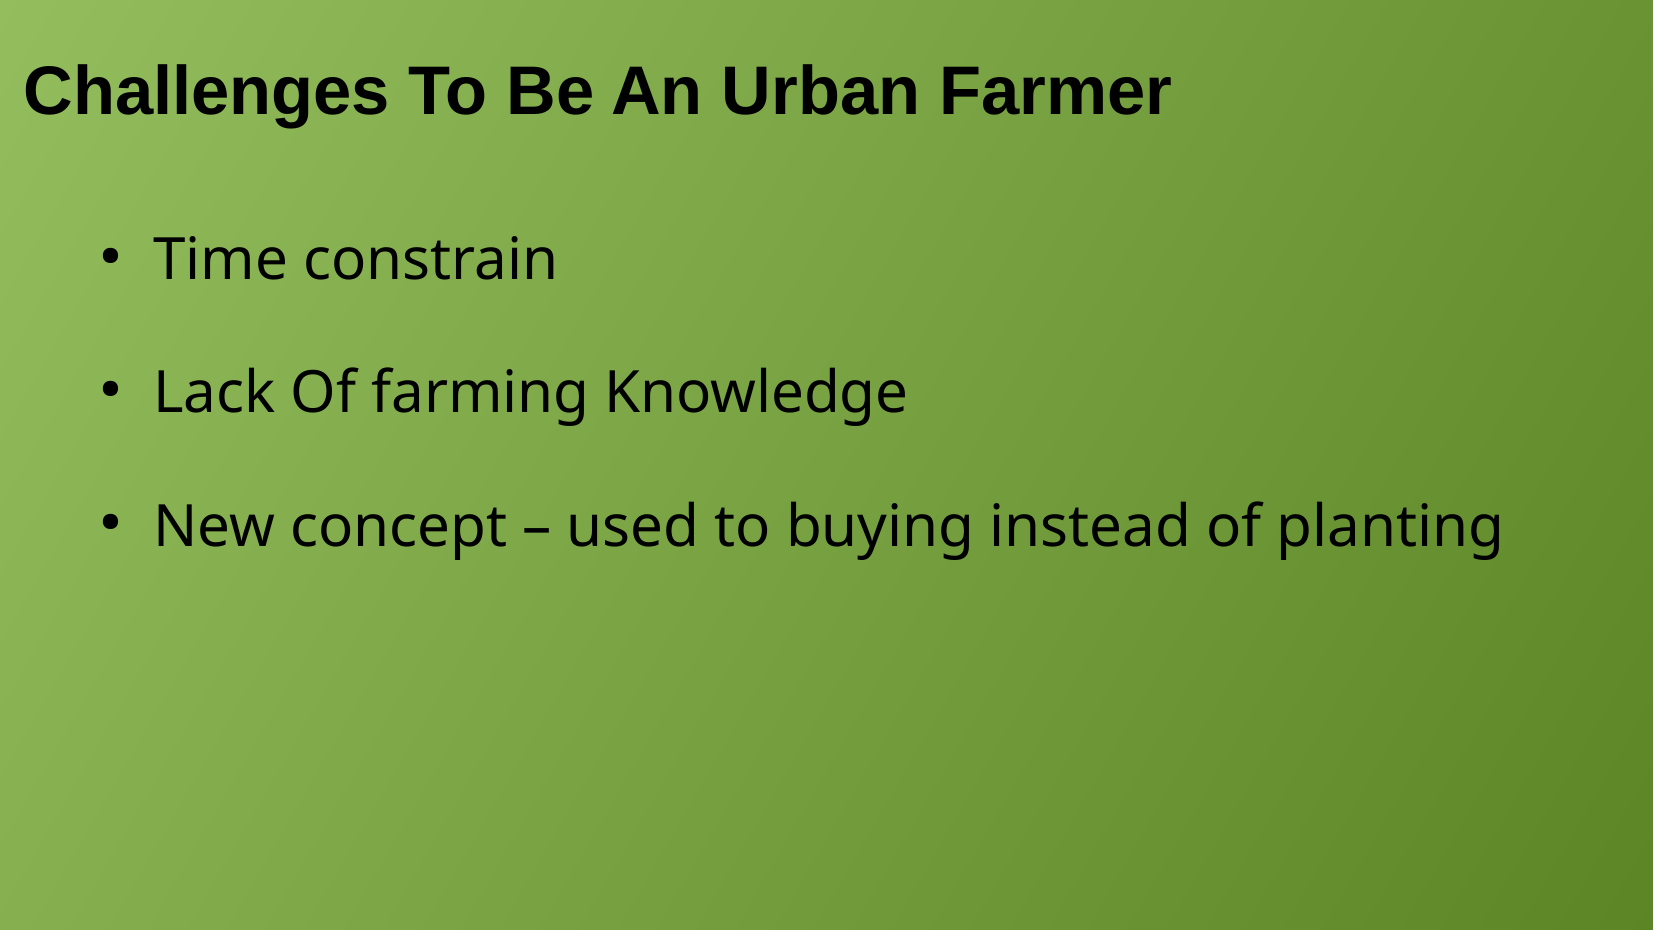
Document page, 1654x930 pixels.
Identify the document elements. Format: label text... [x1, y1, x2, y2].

title Challenges To Be An Urban Farmer [23, 13, 1295, 169]
list Time constrain Lack Of farming Knowledge New concept – used to buying instead of planting [82, 217, 1571, 757]
